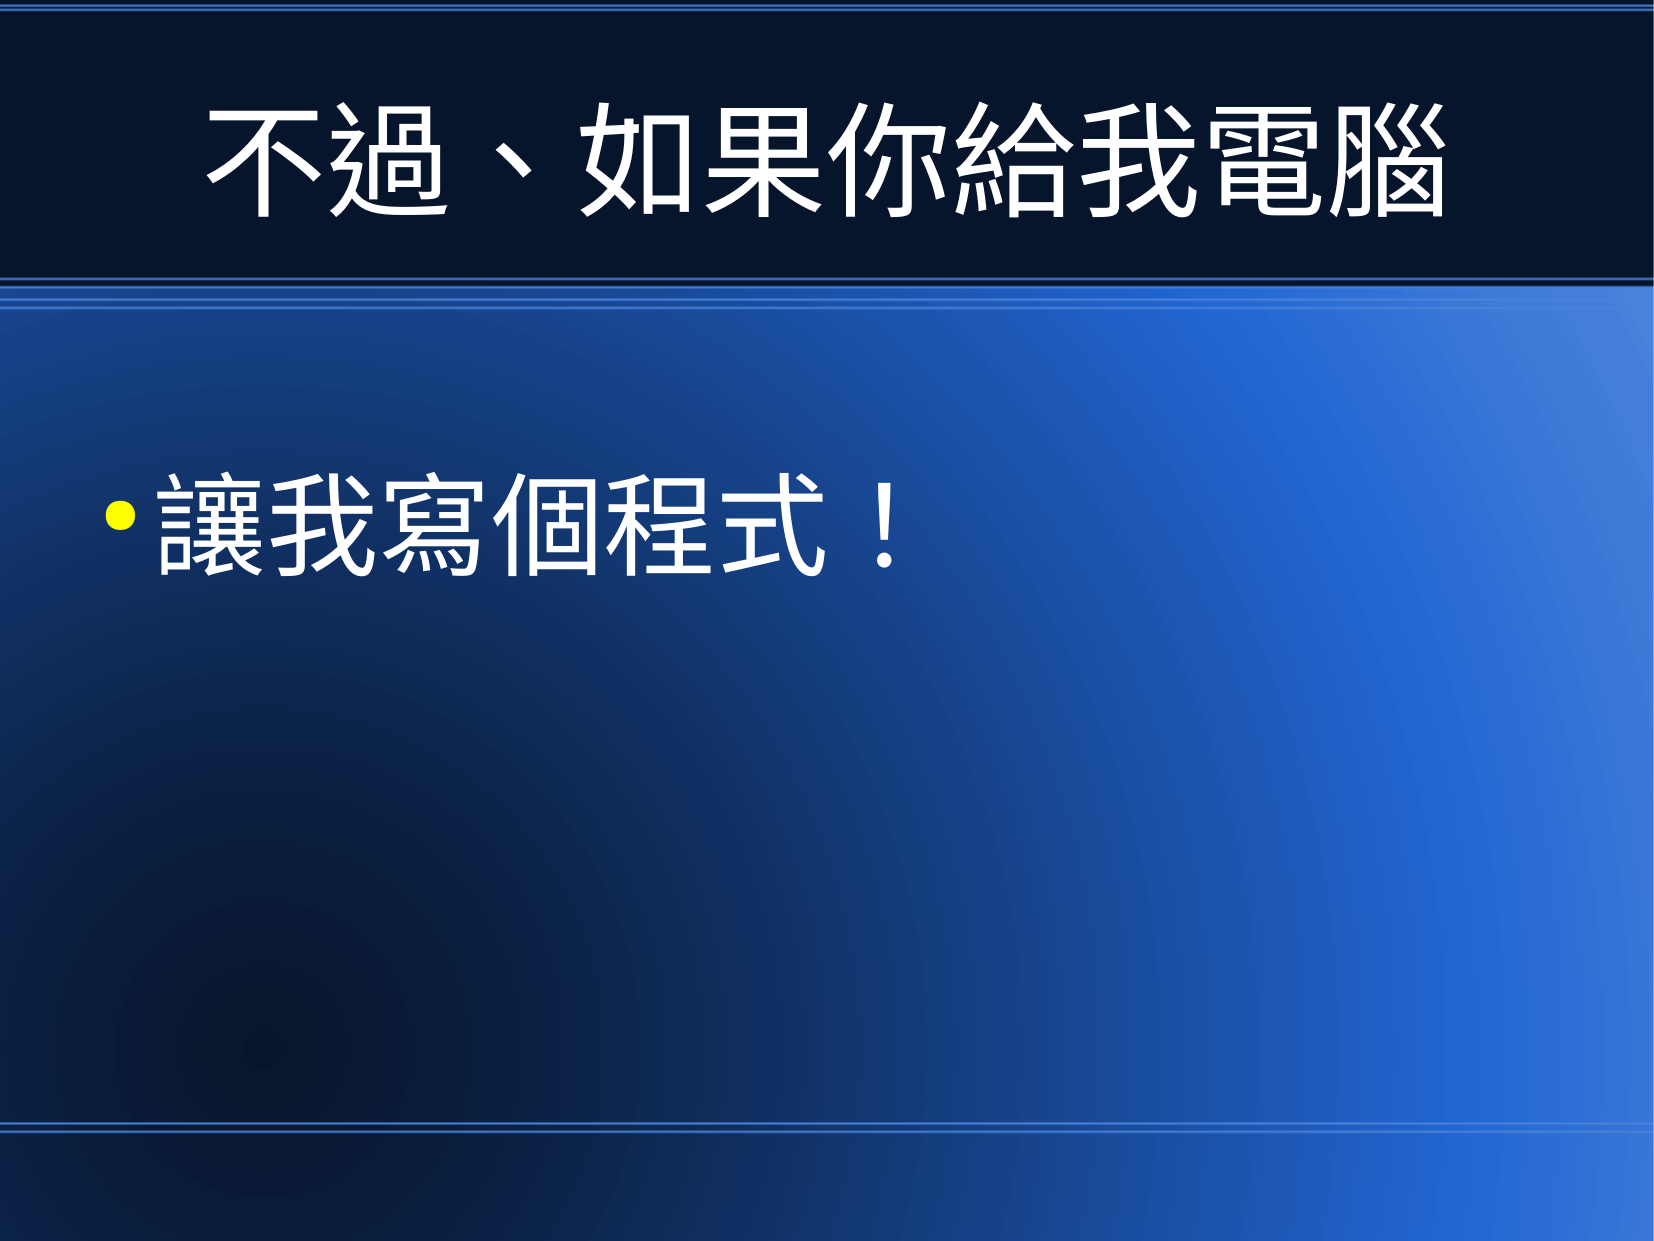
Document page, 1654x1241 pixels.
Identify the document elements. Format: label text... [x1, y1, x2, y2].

list 讓我寫個程式！ [82, 355, 1571, 1241]
picture [0, 0, 1654, 1241]
title 不過、如果你給我電腦 [82, 49, 1571, 257]
